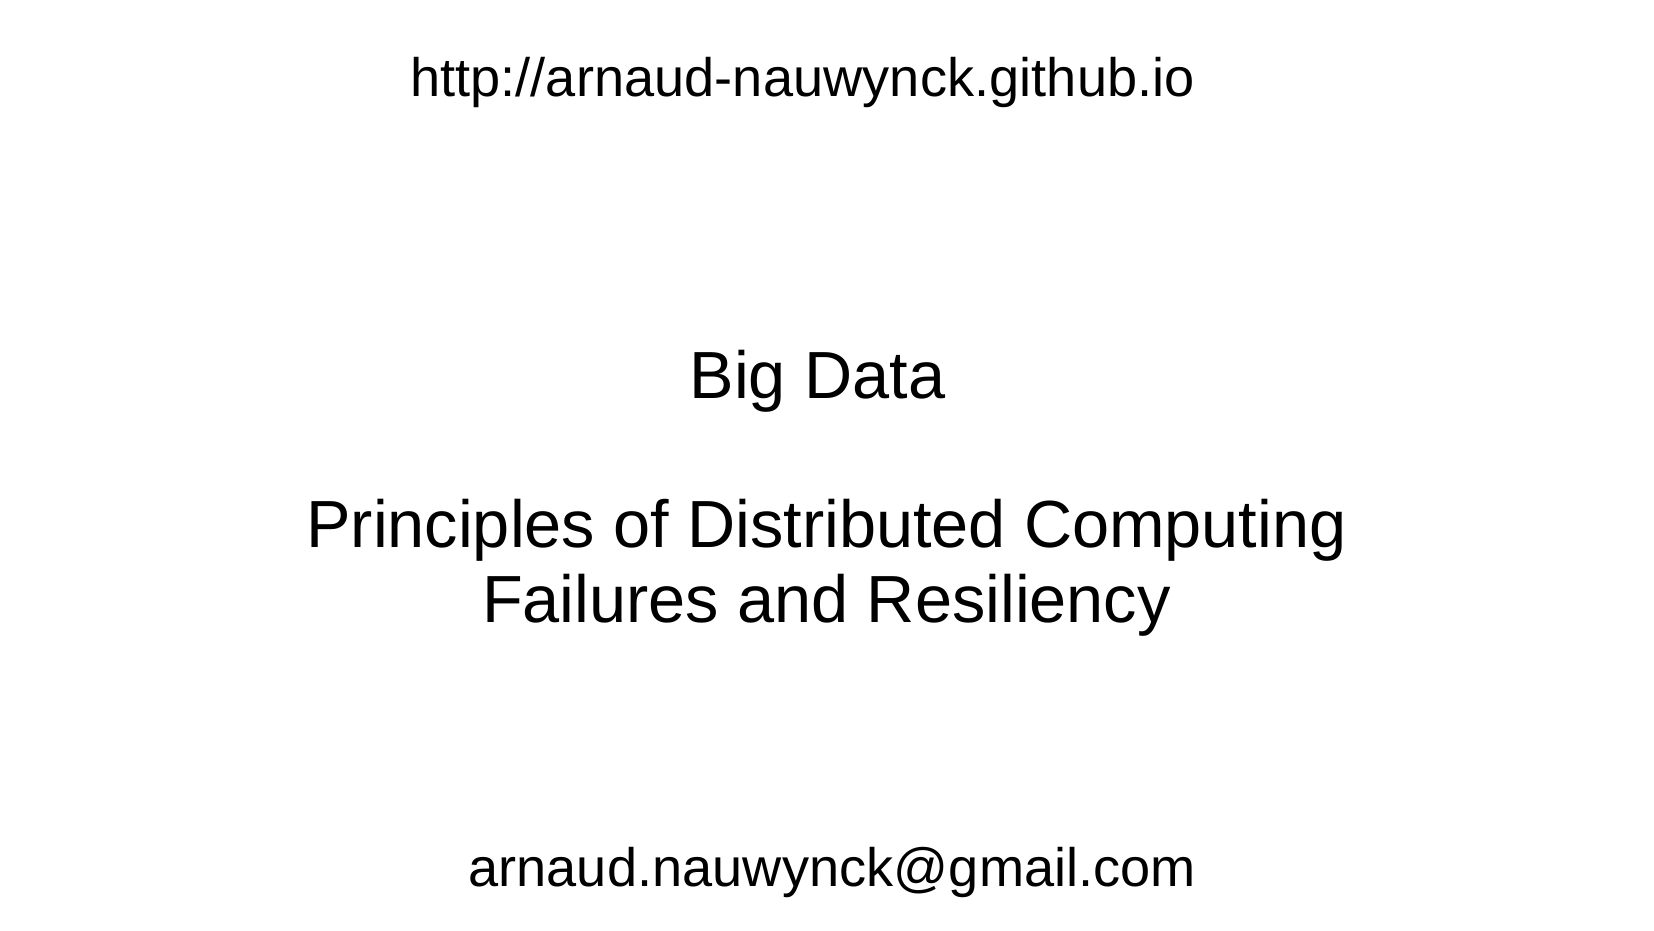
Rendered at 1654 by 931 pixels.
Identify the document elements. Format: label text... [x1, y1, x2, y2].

title arnaud.nauwynck@gmail.com [88, 789, 1577, 931]
title http://arnaud-nauwynck.github.io [59, 0, 1548, 156]
subtitle Big Data Principles of Distributed Computing Failures and Resiliency [82, 217, 1571, 758]
